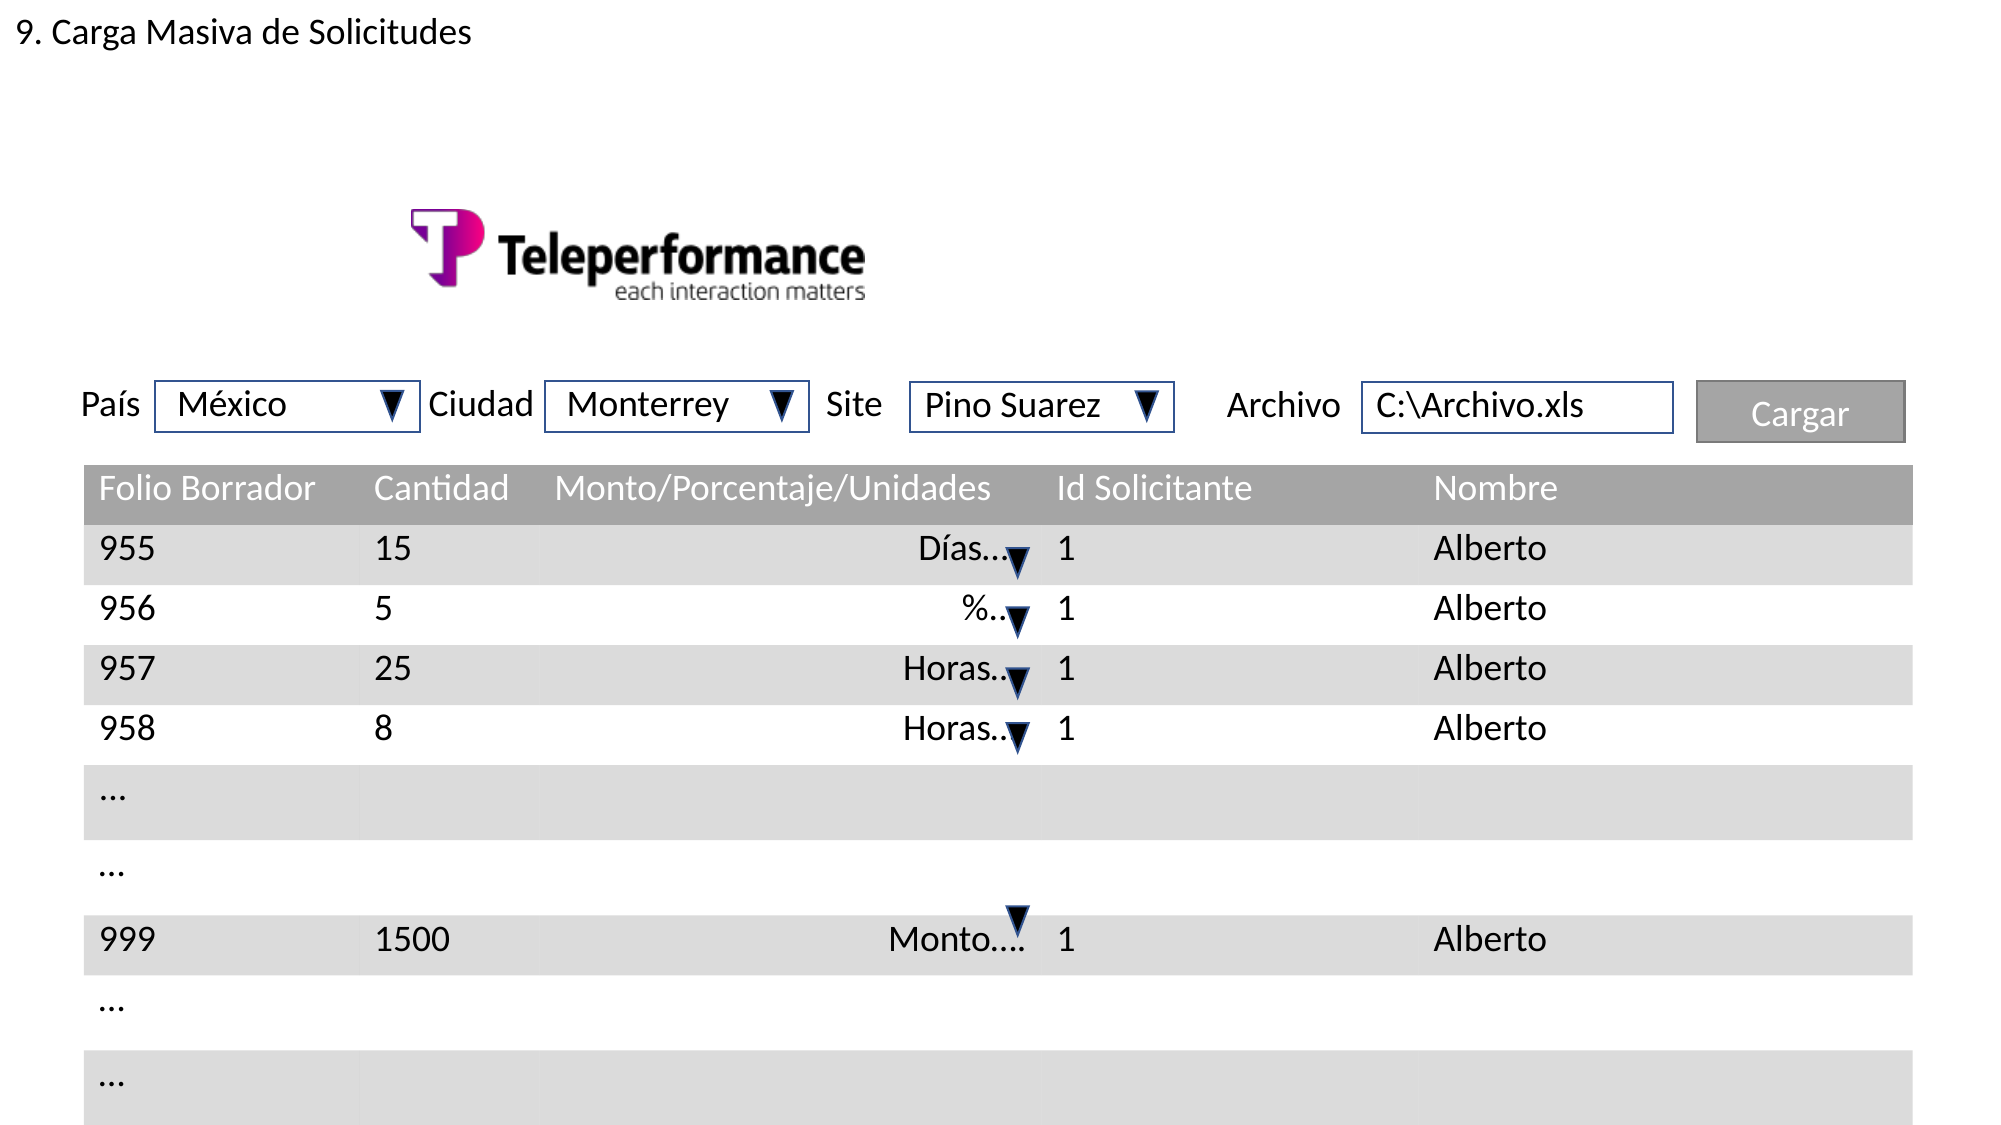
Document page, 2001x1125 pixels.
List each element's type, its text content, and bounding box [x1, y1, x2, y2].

table_cell 1500 [359, 915, 539, 975]
text_box [1006, 906, 1029, 936]
table_cell 15 [359, 525, 539, 585]
table_cell Horas…. [539, 645, 1042, 705]
text_box [381, 390, 404, 420]
text_box [1135, 391, 1158, 421]
table_cell [1419, 975, 1913, 1050]
table_header Id Solicitante [1042, 465, 1419, 525]
table_cell 1 [1042, 585, 1419, 645]
text_box Site [808, 371, 898, 432]
table_cell Monto…. [539, 915, 1042, 975]
table_cell [539, 765, 1042, 840]
table_cell 957 [84, 645, 359, 705]
table_cell Alberto [1419, 645, 1913, 705]
text_box [1006, 723, 1029, 752]
table_cell ... [84, 765, 359, 840]
table_cell … [84, 975, 359, 1050]
table_cell 999 [84, 915, 359, 975]
table_header Cantidad [359, 465, 539, 525]
text_box [770, 391, 793, 420]
text_box [1006, 607, 1029, 637]
table_cell Alberto [1419, 525, 1913, 585]
table_cell [539, 975, 1042, 1050]
table_cell 5 [359, 585, 539, 645]
table_cell [1419, 1050, 1913, 1125]
table_header Nombre [1419, 465, 1913, 525]
table_cell 1 [1042, 645, 1419, 705]
text_box México [162, 371, 364, 432]
text_box Cargar [1696, 381, 1905, 442]
text_box [1006, 548, 1029, 577]
table_header Folio Borrador [84, 465, 359, 525]
text_box Pino Suarez [910, 372, 1118, 432]
table_cell Alberto [1419, 915, 1913, 975]
text_box 9. Carga Masiva de Solicitudes [0, 0, 534, 60]
table_cell [539, 1050, 1042, 1125]
table_header Monto/Porcentaje/Unidades [539, 465, 1042, 525]
text_box Monterrey [551, 371, 753, 432]
table_cell 956 [84, 585, 359, 645]
table_cell [539, 840, 1042, 915]
table_cell [1419, 840, 1913, 915]
text_box [1006, 668, 1029, 698]
table_cell 8 [359, 705, 539, 765]
table_cell … [84, 1050, 359, 1125]
table_cell [1042, 975, 1419, 1050]
table_cell Alberto [1419, 705, 1913, 765]
text_box C:\Archivo.xls [1361, 372, 1754, 433]
text_box Ciudad [410, 371, 550, 432]
table_cell 1 [1042, 705, 1419, 765]
table_cell Días…. [539, 525, 1042, 585]
table_cell 25 [359, 645, 539, 705]
table_cell … [84, 840, 359, 915]
table_cell [1042, 1050, 1419, 1125]
table_cell [359, 840, 539, 915]
table_cell [1042, 765, 1419, 840]
table_cell [359, 765, 539, 840]
table_cell 1 [1042, 915, 1419, 975]
table_cell [1419, 765, 1913, 840]
table_cell [359, 1050, 539, 1125]
picture [411, 209, 865, 300]
table_cell 958 [84, 705, 359, 765]
table_cell %.... [539, 585, 1042, 645]
table_cell [359, 975, 539, 1050]
text_box País [56, 371, 156, 432]
table_cell [1042, 840, 1419, 915]
table_cell 1 [1042, 525, 1419, 585]
table_cell 955 [84, 525, 359, 585]
table_cell Horas…. [539, 705, 1042, 765]
table_cell Alberto [1419, 585, 1913, 645]
text_box Archivo [1177, 372, 1357, 432]
